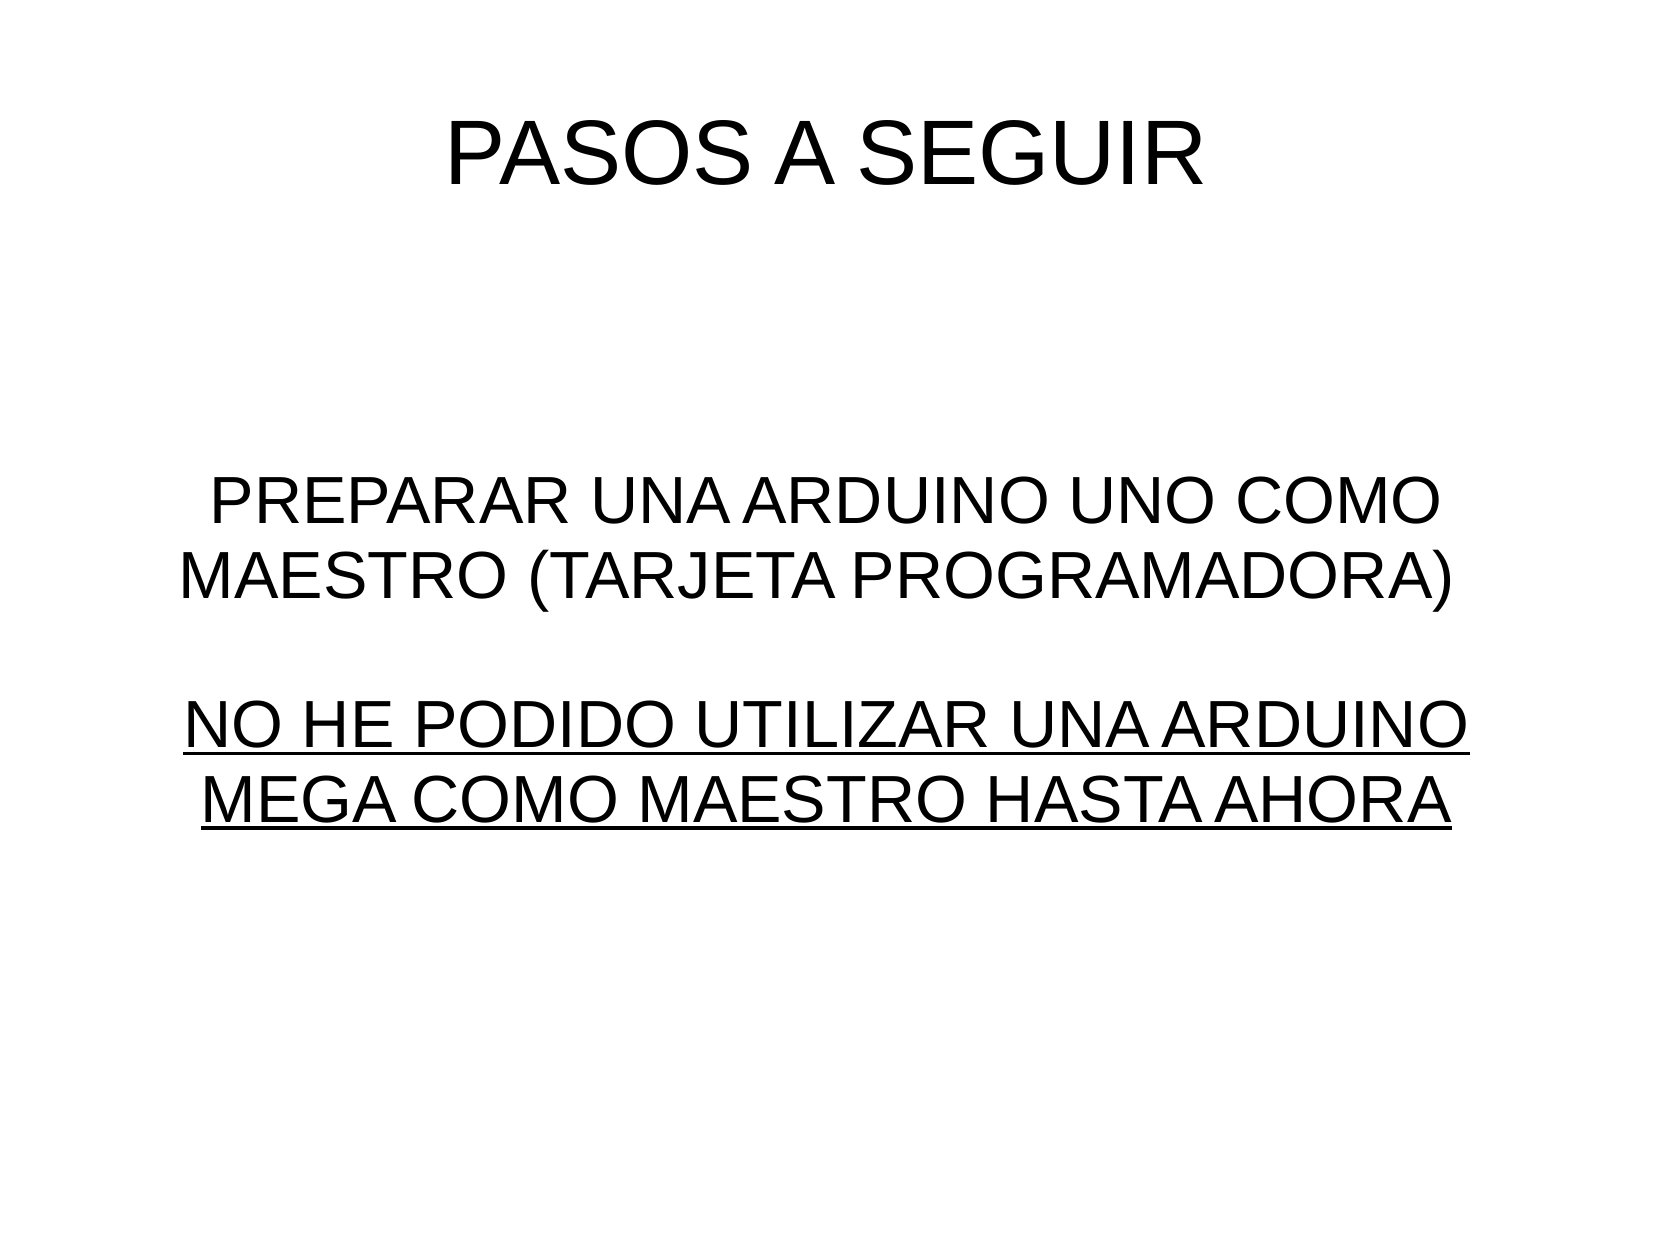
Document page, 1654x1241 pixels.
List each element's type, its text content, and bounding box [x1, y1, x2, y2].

subtitle PREPARAR UNA ARDUINO UNO COMO MAESTRO (TARJETA PROGRAMADORA) NO HE PODIDO UTILIZAR UNA ARDUINO MEGA COMO MAESTRO HASTA AHORA [82, 290, 1571, 1010]
title PASOS A SEGUIR [82, 49, 1571, 257]
